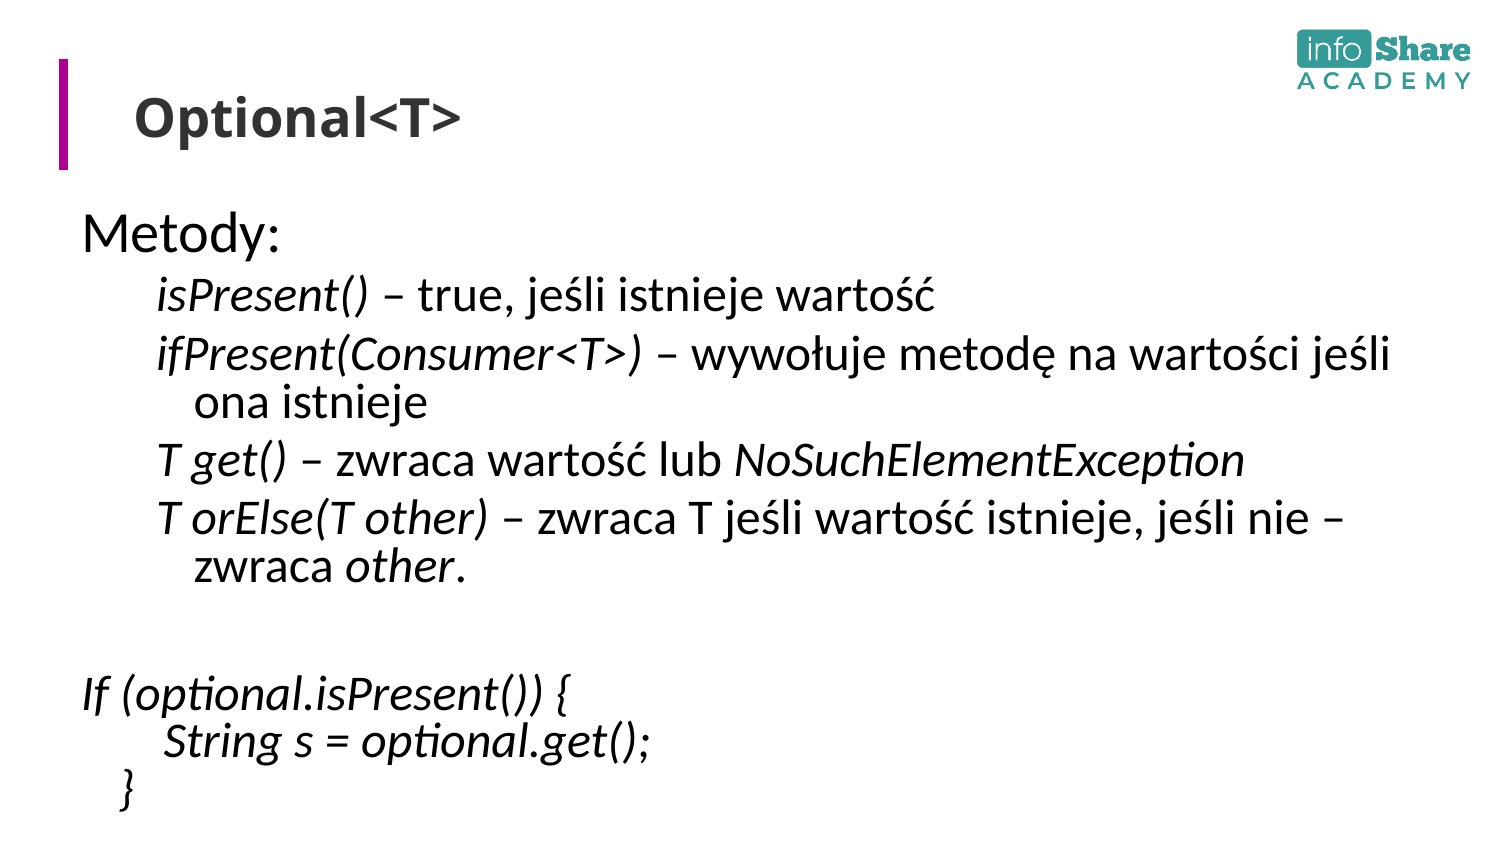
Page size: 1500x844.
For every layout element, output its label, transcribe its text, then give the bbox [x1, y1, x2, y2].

title Optional<T> [118, 59, 1248, 192]
picture [1267, 0, 1500, 119]
list Metody: isPresent() – true, jeśli istnieje wartość ifPresent(Consumer<T>) – wywołuje metodę na wartości jeśli ona istnieje T get() – zwraca wartość lub NoSuchElementException T orElse(T other) – zwraca T jeśli wartość istnieje, jeśli nie – zwraca other. If (optional.isPresent()) { String s = optional.get(); } [66, 192, 1441, 804]
